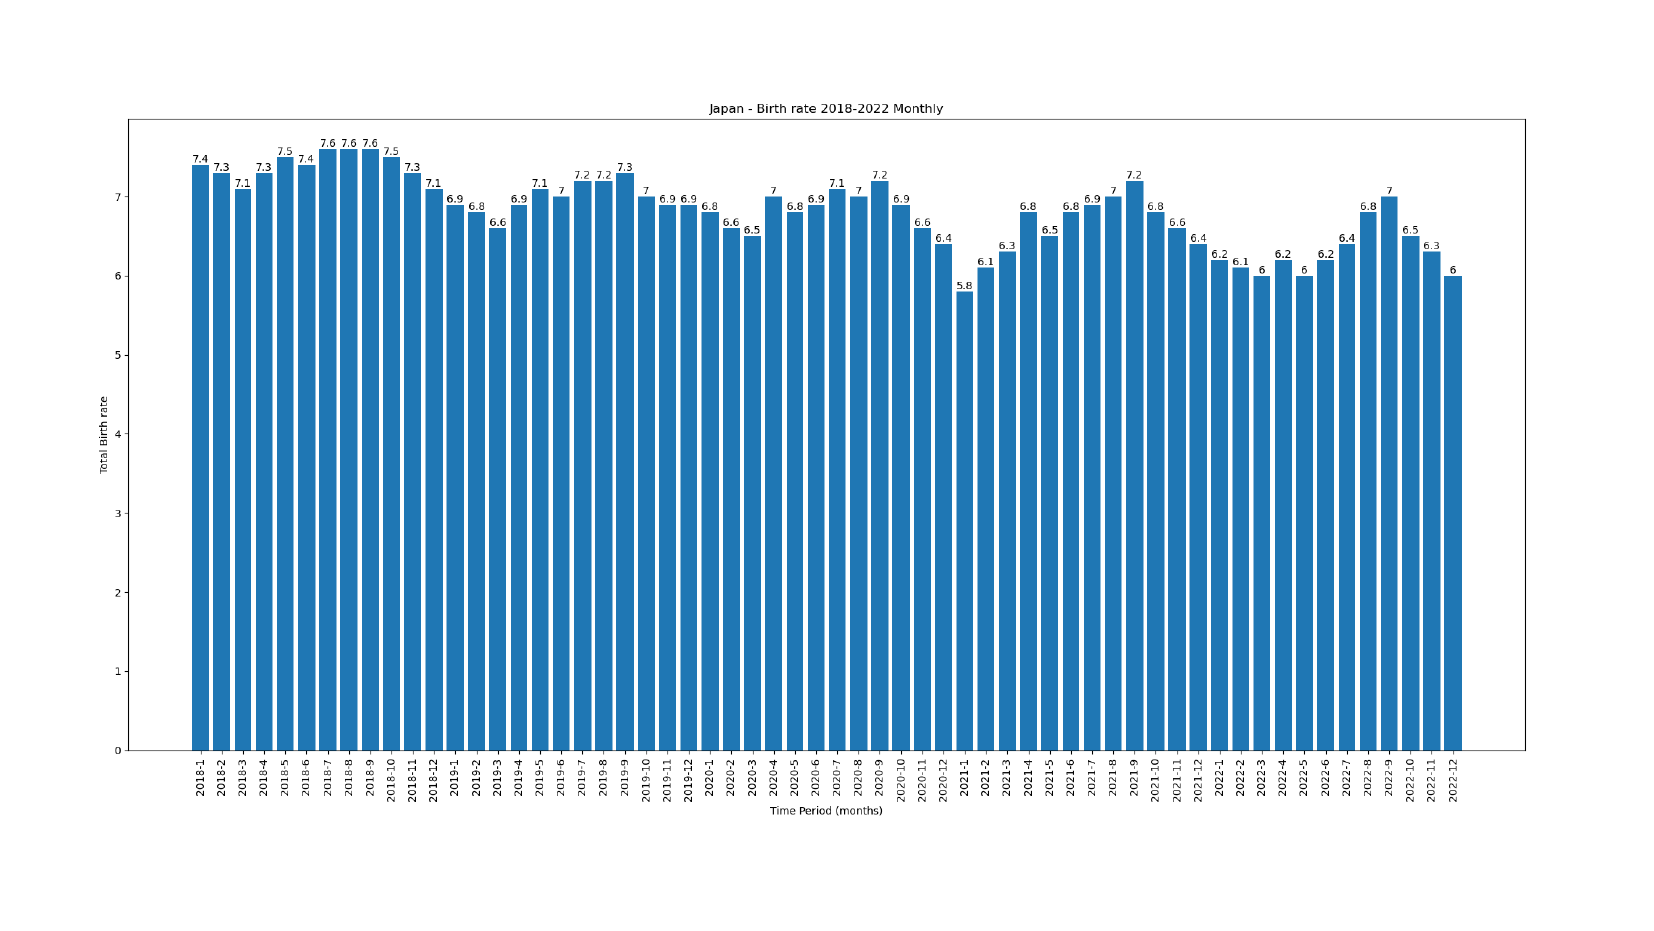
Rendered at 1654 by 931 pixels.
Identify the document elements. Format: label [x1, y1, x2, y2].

picture [88, 92, 1536, 827]
